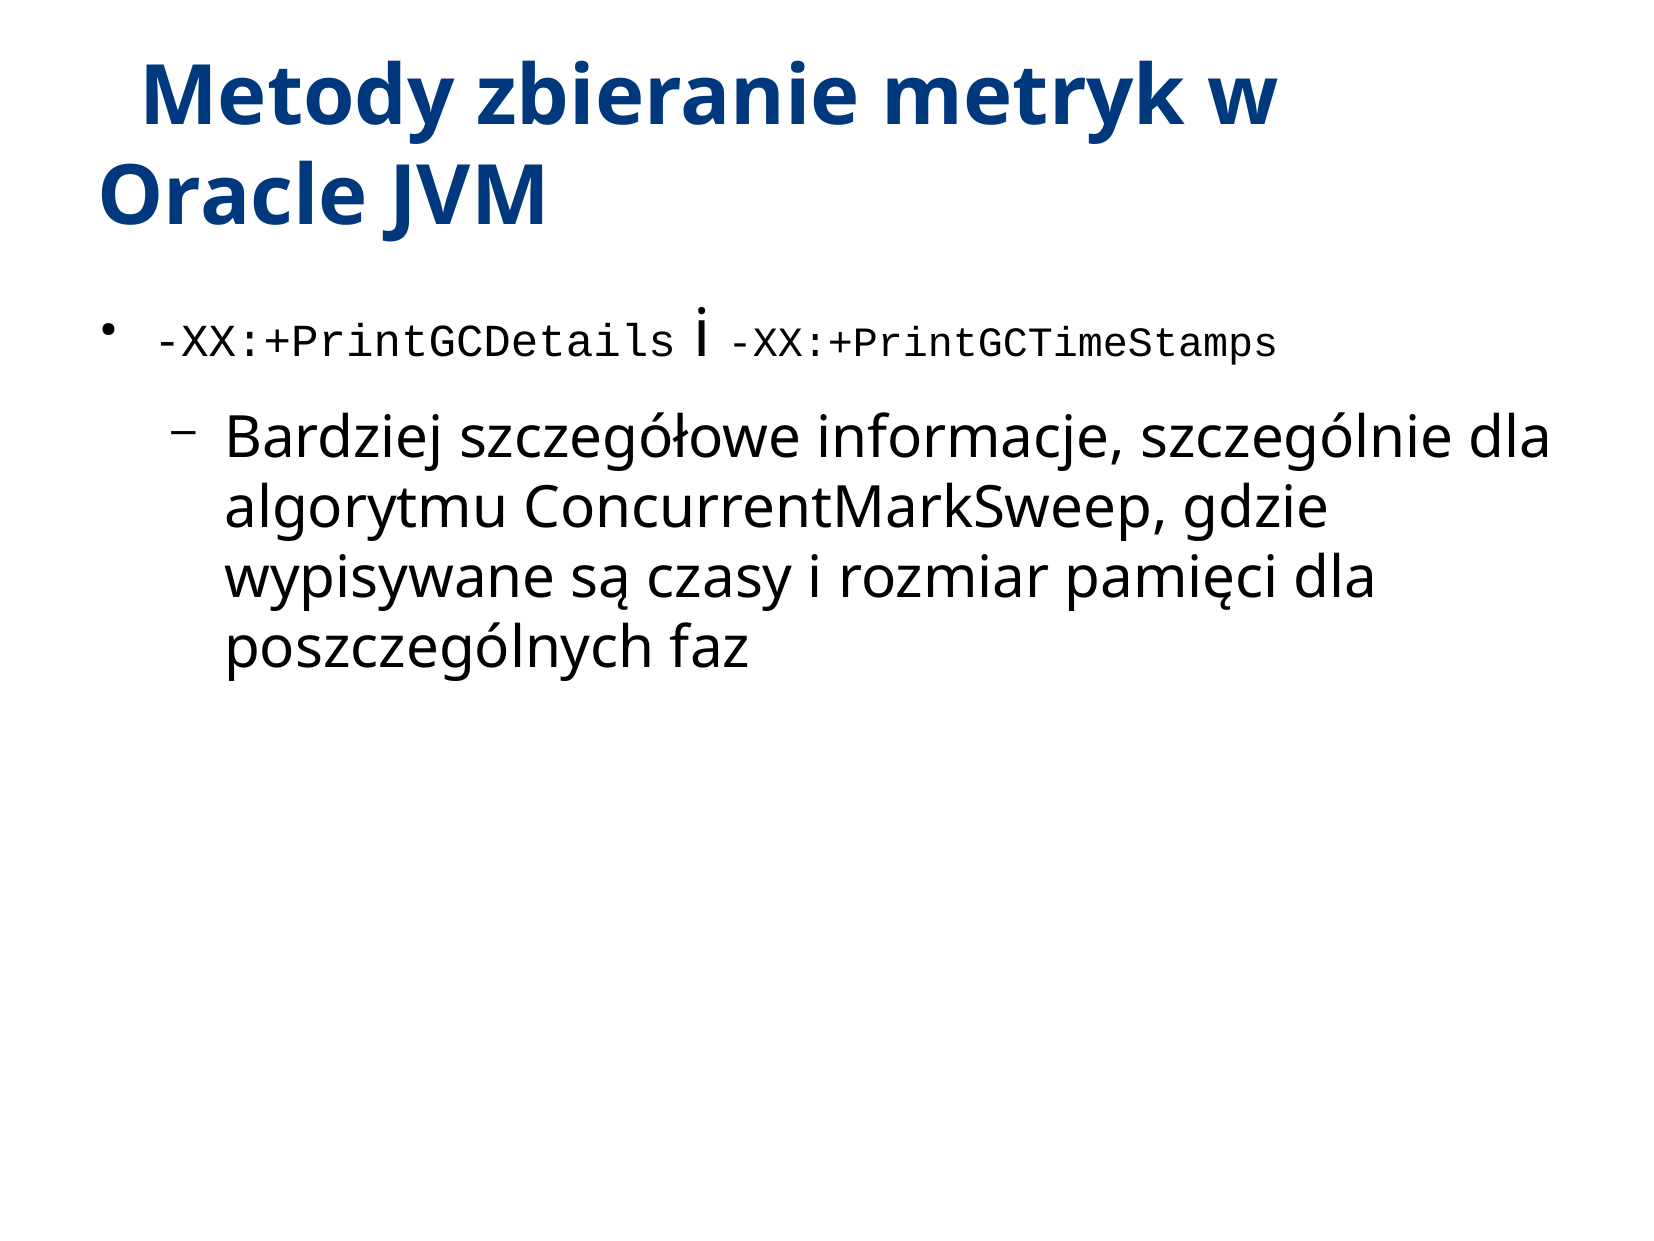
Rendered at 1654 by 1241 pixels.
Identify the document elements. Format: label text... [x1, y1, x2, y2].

title Metody zbieranie metryk w Oracle JVM [82, 49, 1571, 257]
list -XX:+PrintGCDetails i -XX:+PrintGCTimeStamps Bardziej szczegółowe informacje, szczególnie dla algorytmu ConcurrentMarkSweep, gdzie wypisywane są czasy i rozmiar pamięci dla poszczególnych faz [82, 290, 1571, 1010]
